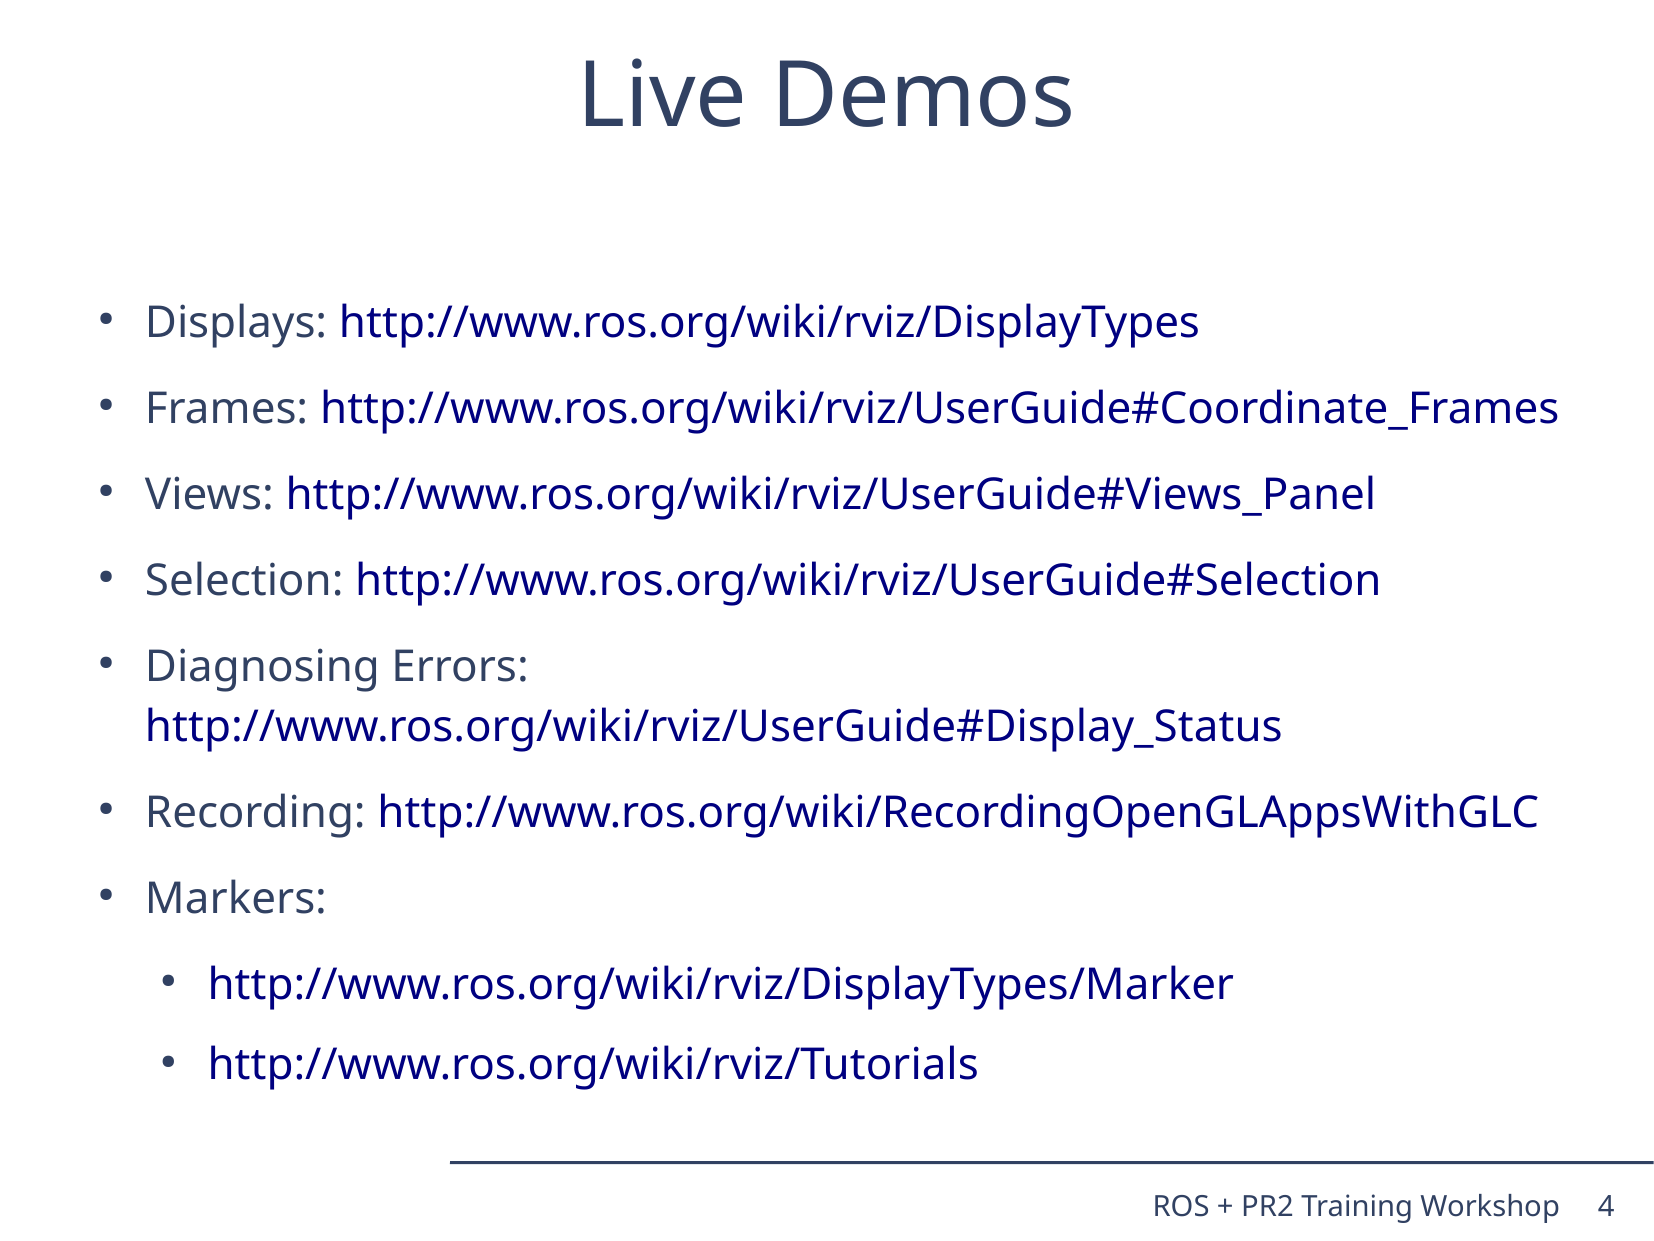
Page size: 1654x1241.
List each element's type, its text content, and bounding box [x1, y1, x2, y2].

list Displays: http://www.ros.org/wiki/rviz/DisplayTypes Frames: http://www.ros.org/wiki/rviz/UserGuide#Coordinate_Frames Views: http://www.ros.org/wiki/rviz/UserGuide#Views_Panel Selection: http://www.ros.org/wiki/rviz/UserGuide#Selection Diagnosing Errors: http://www.ros.org/wiki/rviz/UserGuide#Display_Status Recording: http://www.ros.org/wiki/RecordingOpenGLAppsWithGLC Markers: http://www.ros.org/wiki/rviz/DisplayTypes/Marker http://www.ros.org/wiki/rviz/Tutorials [82, 290, 1571, 1109]
title Live Demos [82, 51, 1571, 255]
